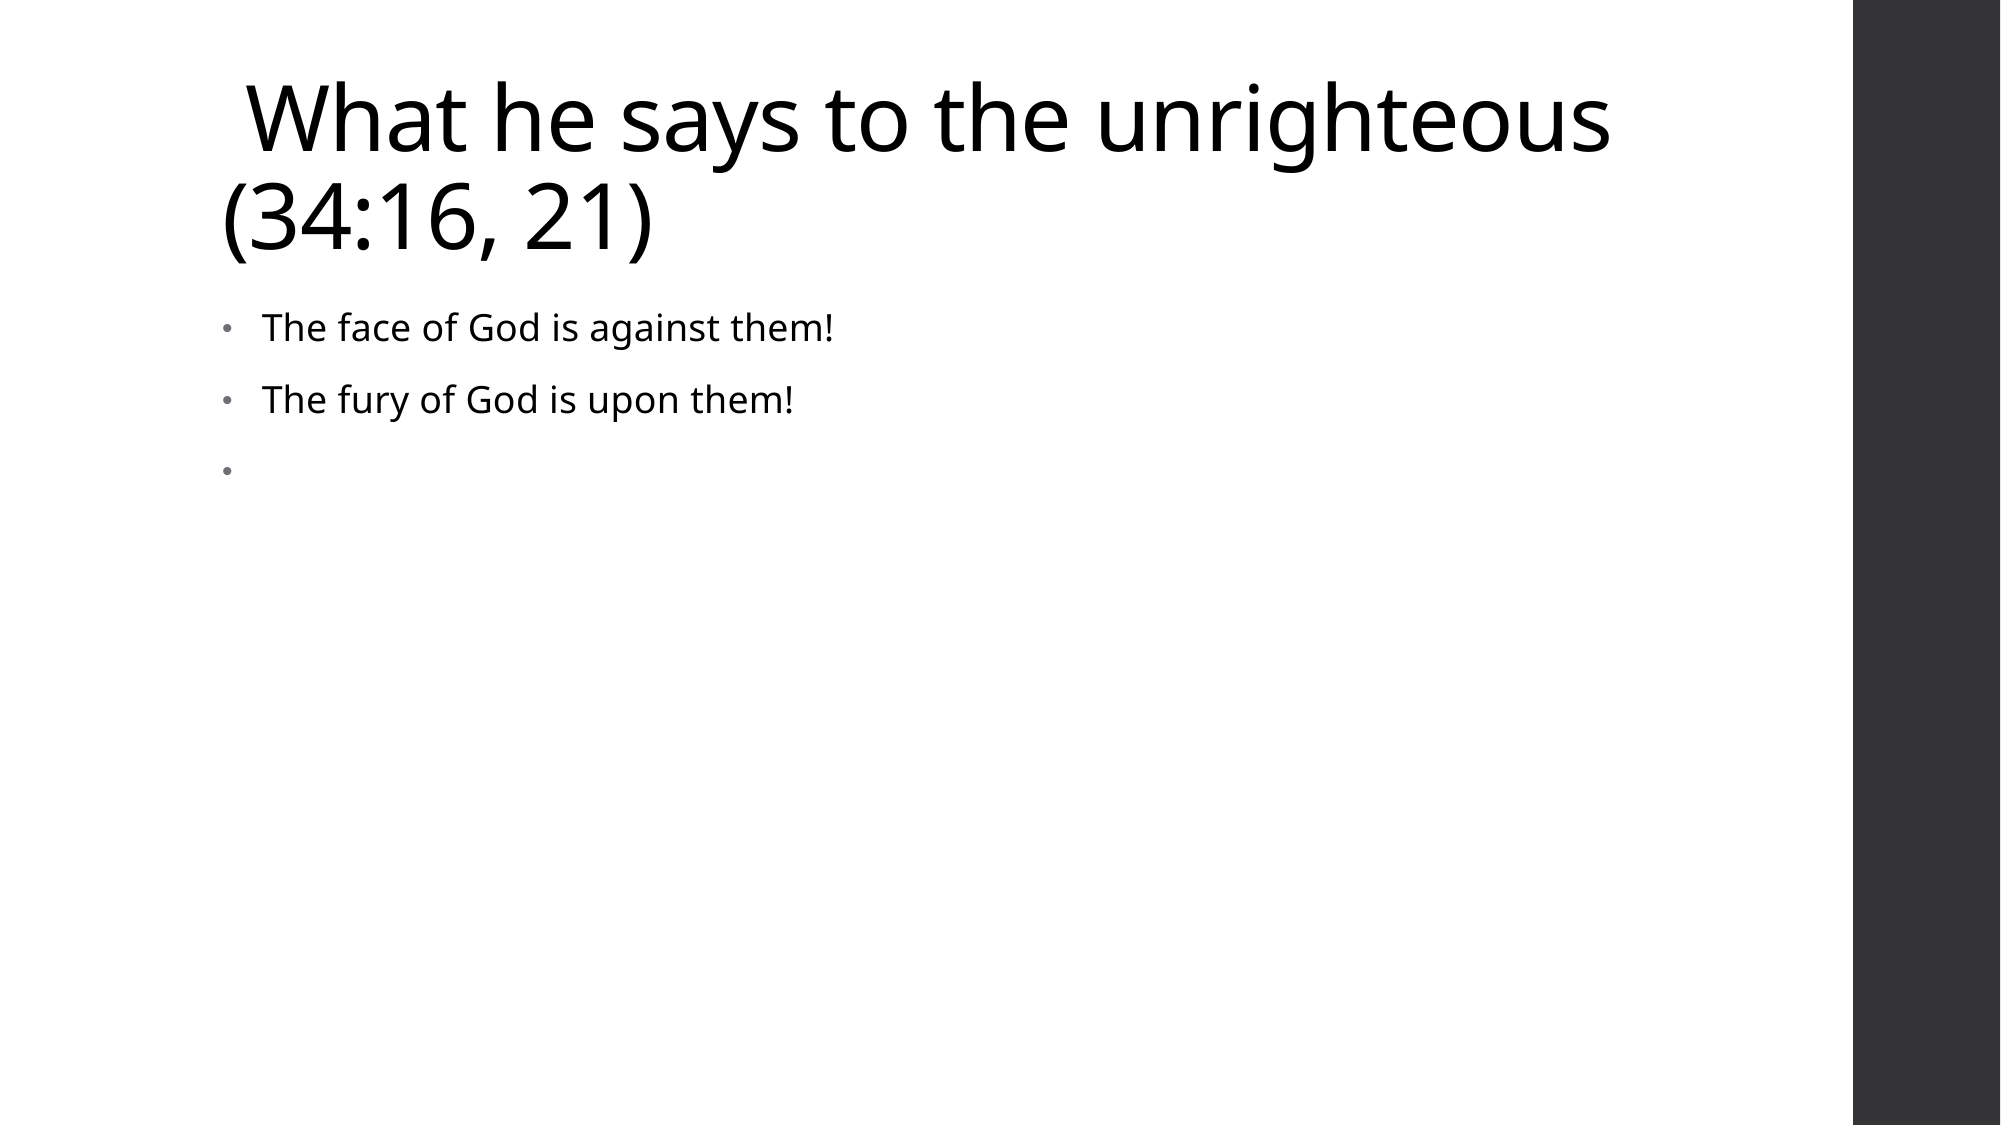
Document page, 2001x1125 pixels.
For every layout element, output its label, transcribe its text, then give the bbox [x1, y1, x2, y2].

list The face of God is against them! The fury of God is upon them! [206, 299, 1617, 1014]
title What he says to the unrighteous (34:16, 21) [206, 60, 1797, 278]
